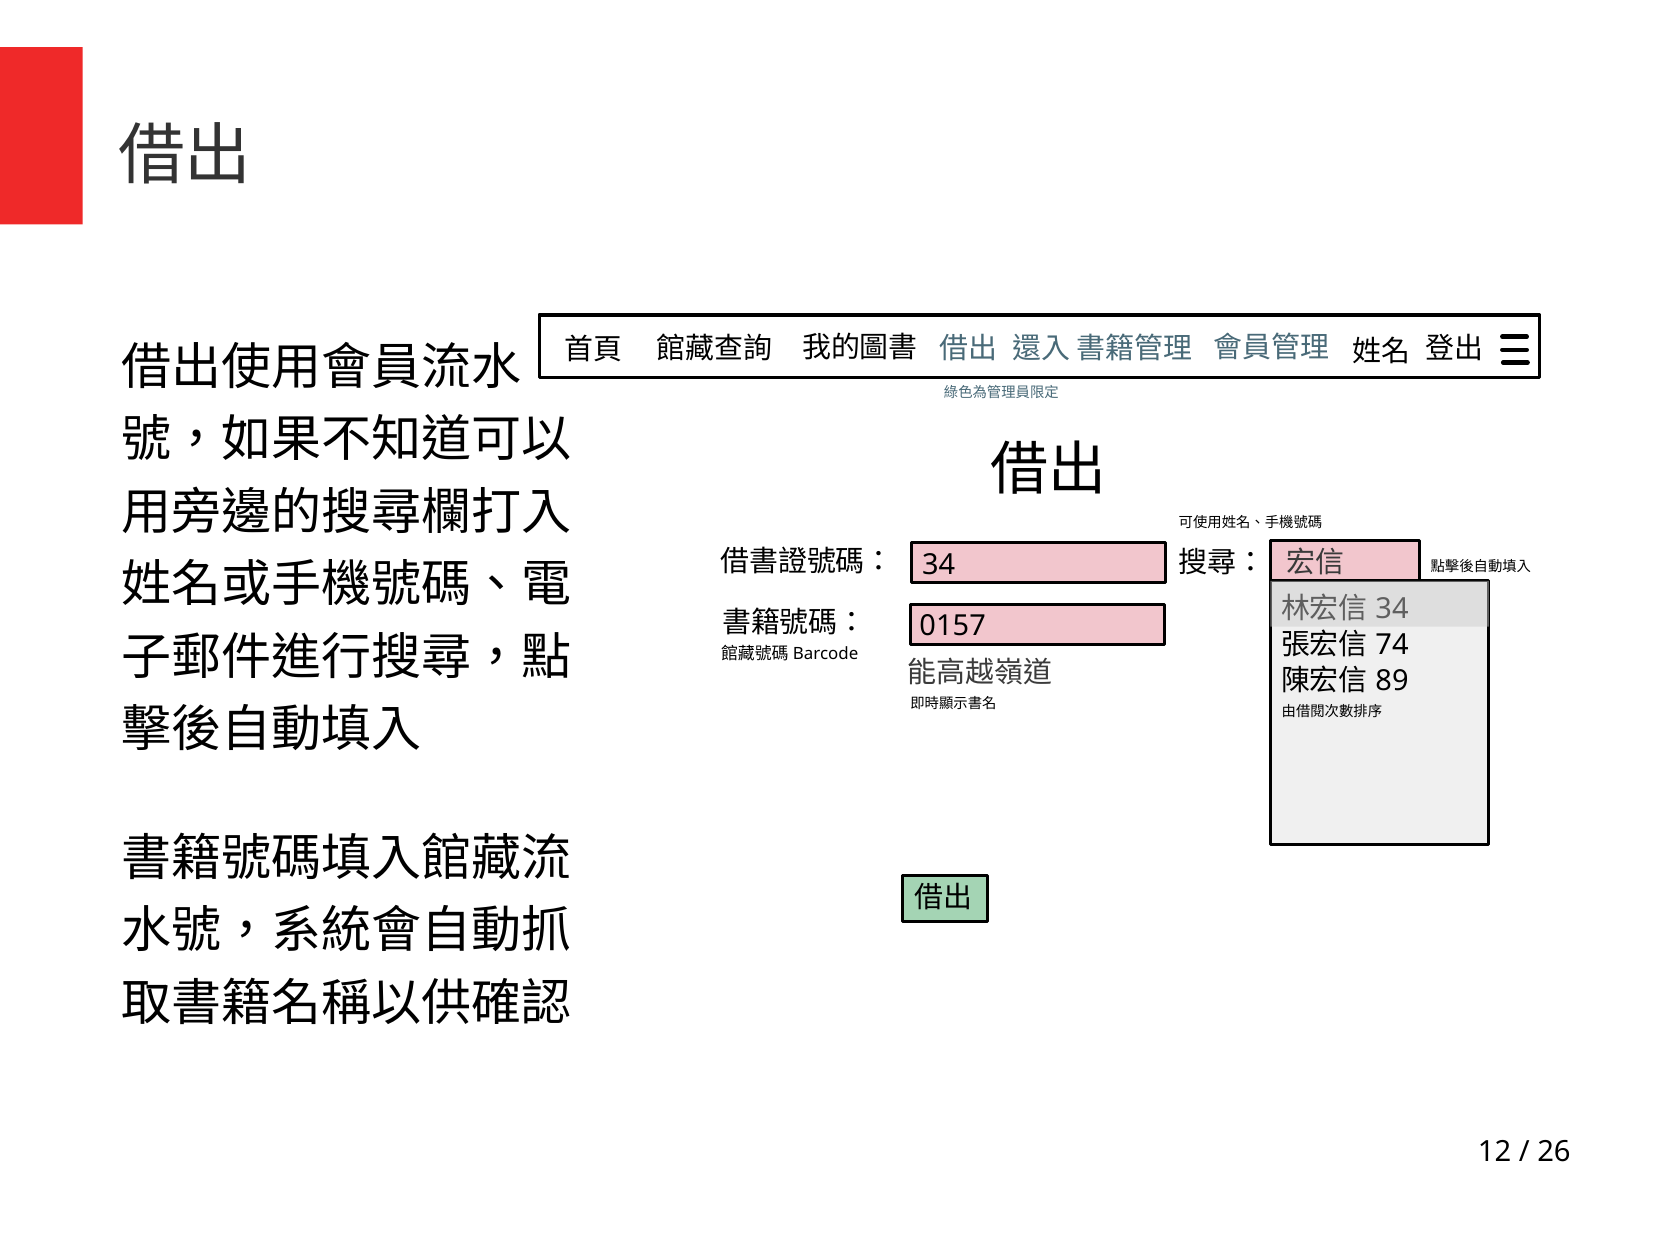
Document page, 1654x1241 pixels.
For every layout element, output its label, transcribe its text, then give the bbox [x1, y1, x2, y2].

picture [531, 307, 1549, 1027]
text_box 借出使用會員流水號，如果不知道可以用旁邊的搜尋欄打入姓名或手機號碼、電子郵件進行搜尋，點擊後自動填入 書籍號碼填入館藏流水號，系統會自動抓取書籍名稱以供確認 [106, 318, 615, 1241]
title 借出 [118, 49, 1571, 257]
